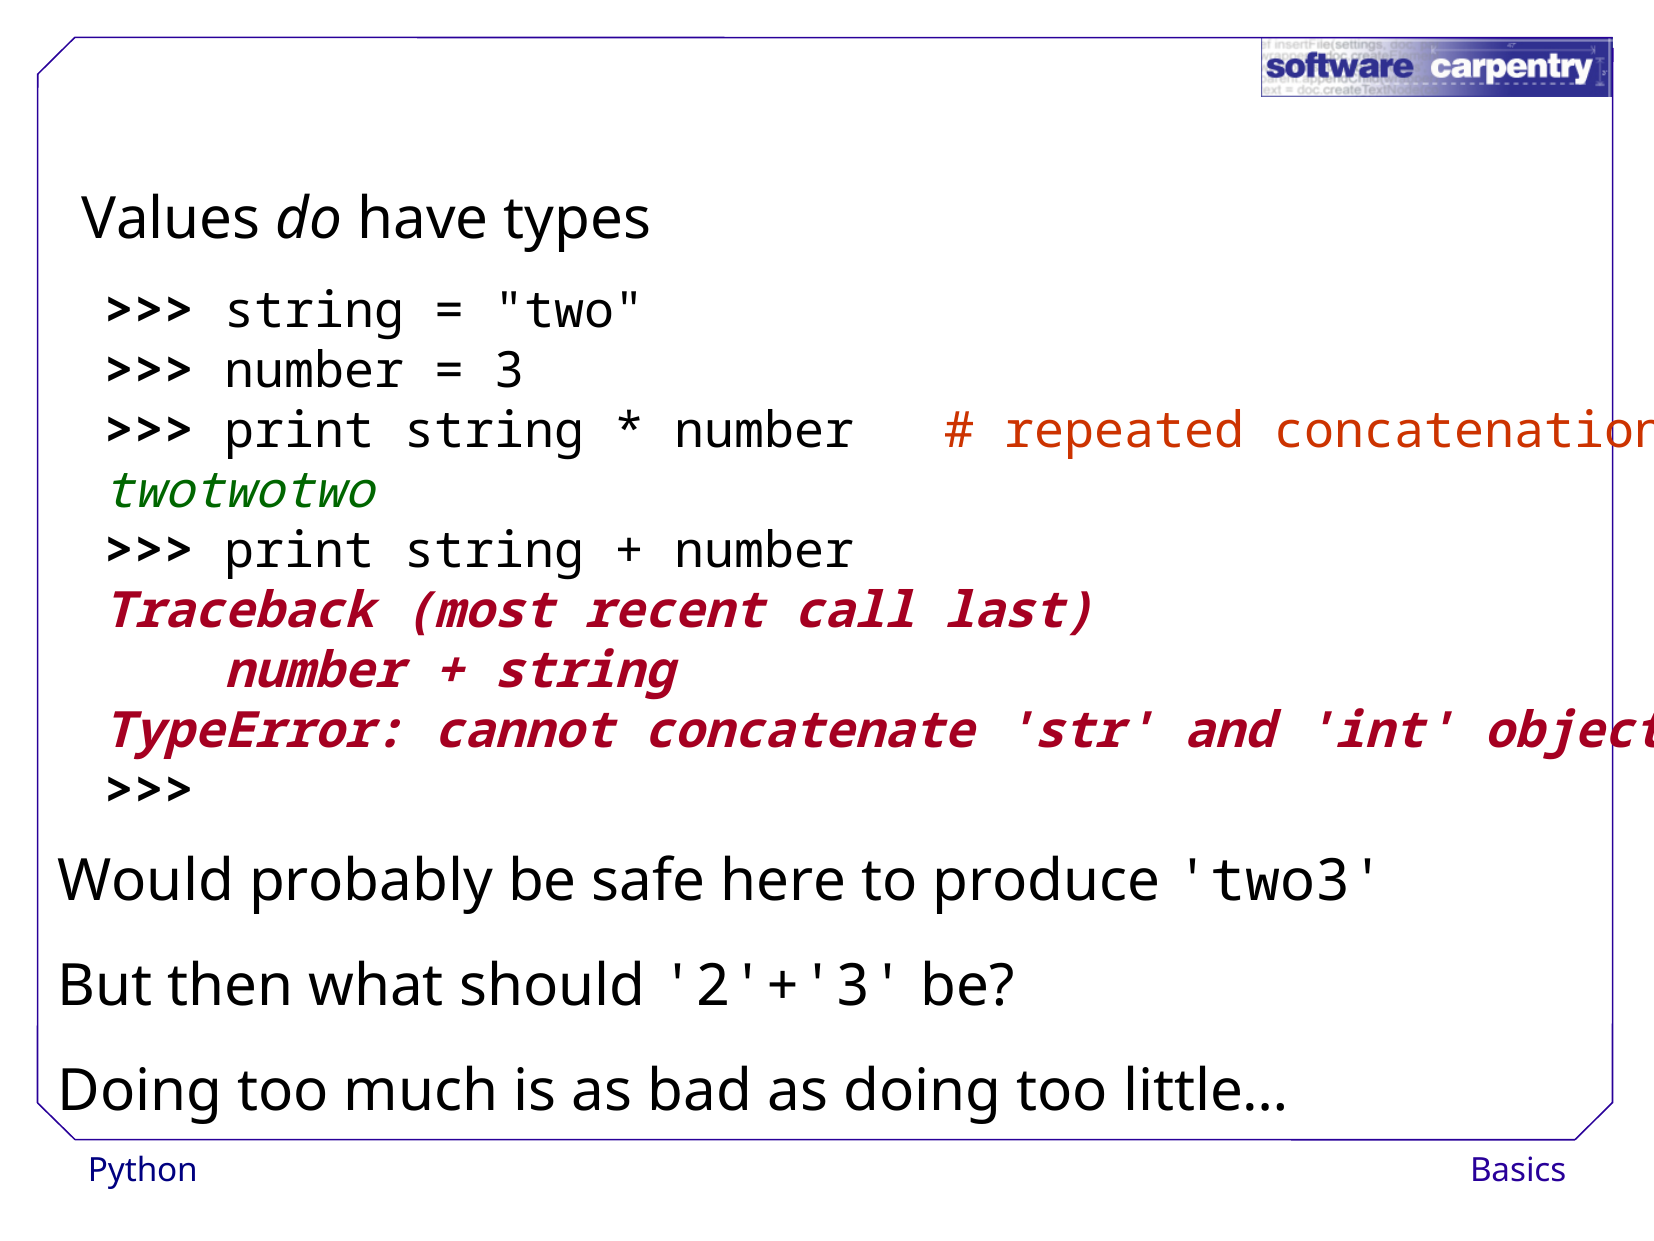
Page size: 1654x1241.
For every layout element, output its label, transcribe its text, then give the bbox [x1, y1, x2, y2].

text_box Values do have types [66, 138, 817, 259]
text_box >>> string = "two" >>> number = 3 >>> print string * number # repeated concatenation twotwotwo >>> print string + number Traceback (most recent call last) number + string TypeError: cannot concatenate 'str' and 'int' objects >>> [89, 270, 1517, 791]
picture [1261, 39, 1613, 97]
text_box Would probably be safe here to produce 'two3' But then what should '2'+'3' be? Doing too much is as bad as doing too little… [42, 799, 1551, 1131]
